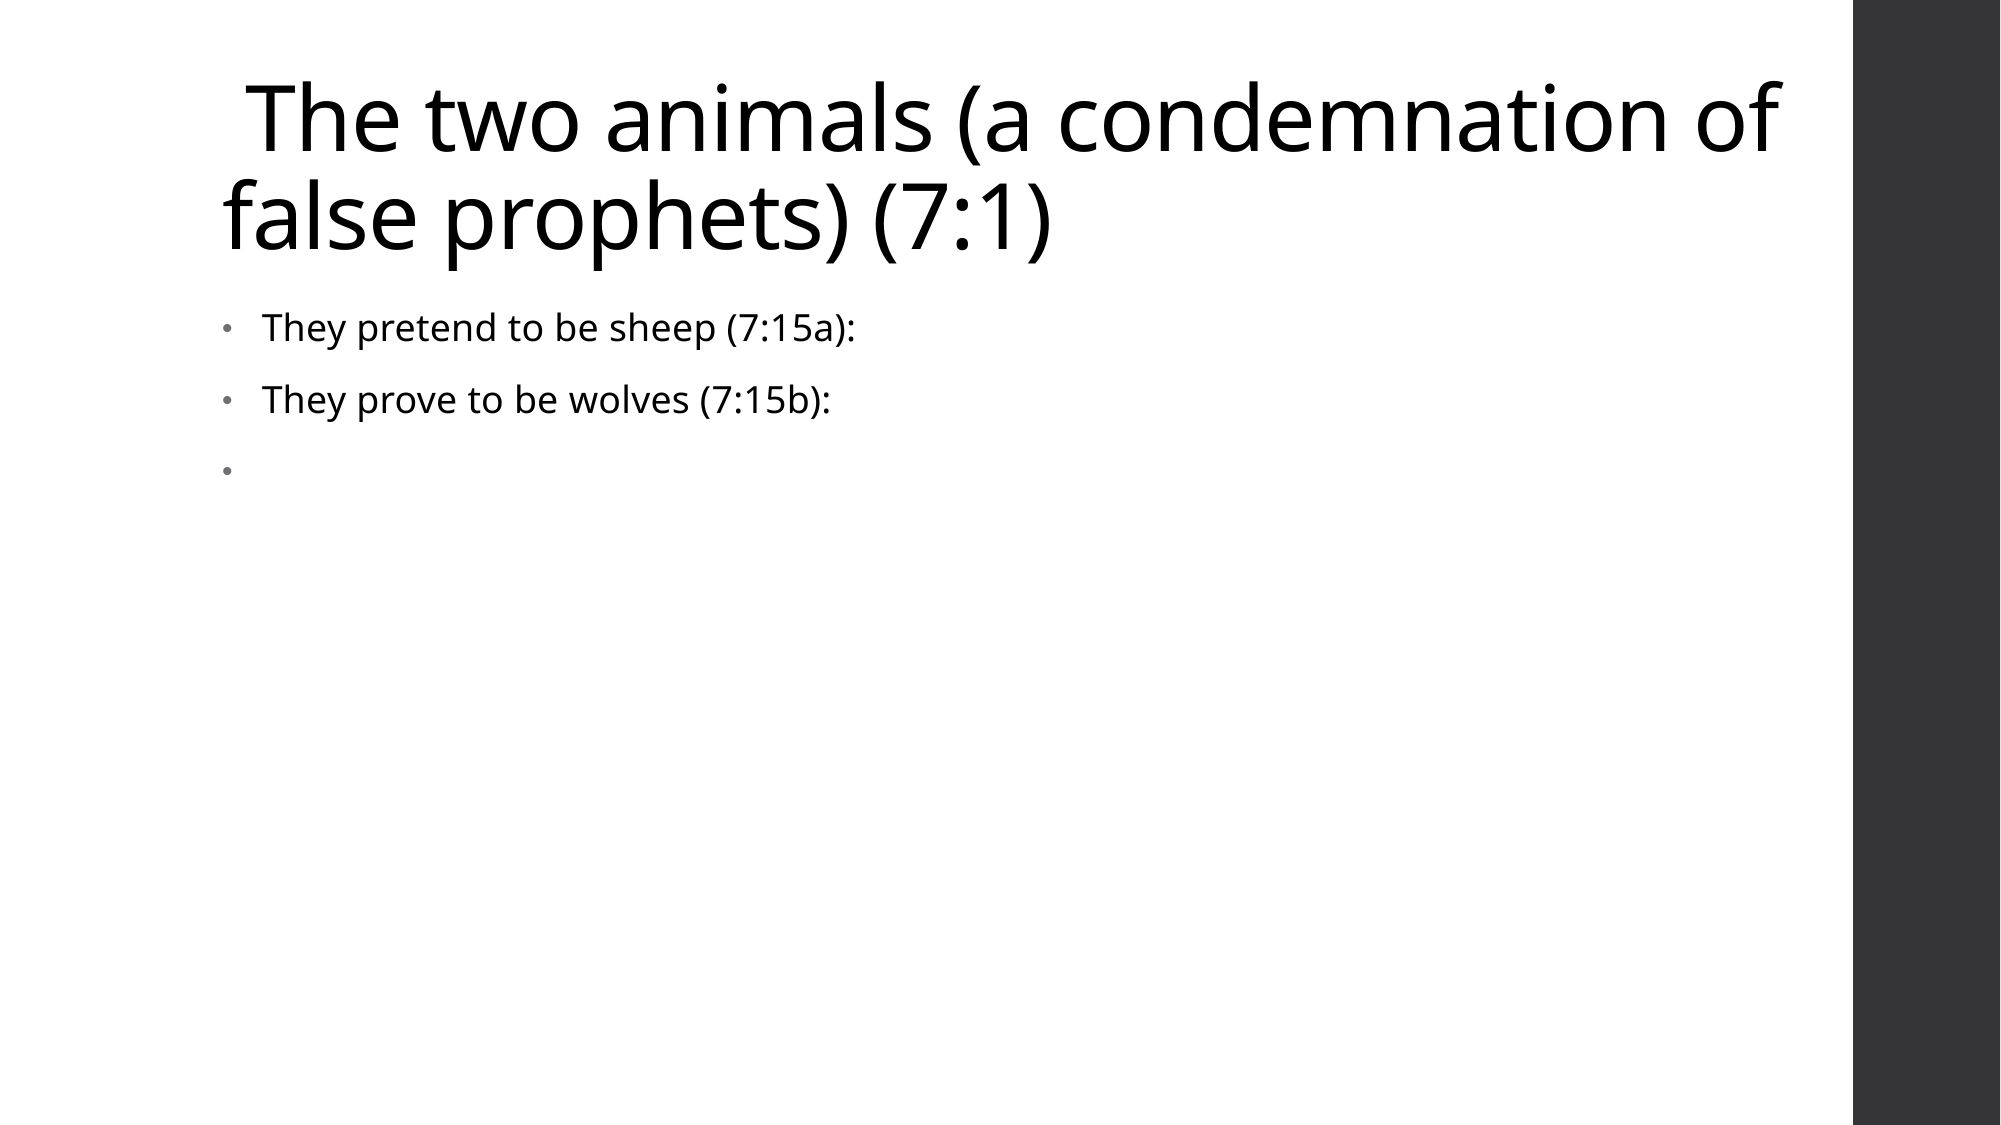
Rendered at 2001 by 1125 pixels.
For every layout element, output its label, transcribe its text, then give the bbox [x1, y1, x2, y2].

title The two animals (a condemnation of false prophets) (7:1) [206, 60, 1797, 278]
list They pretend to be sheep (7:15a): They prove to be wolves (7:15b): [206, 299, 1617, 1014]
